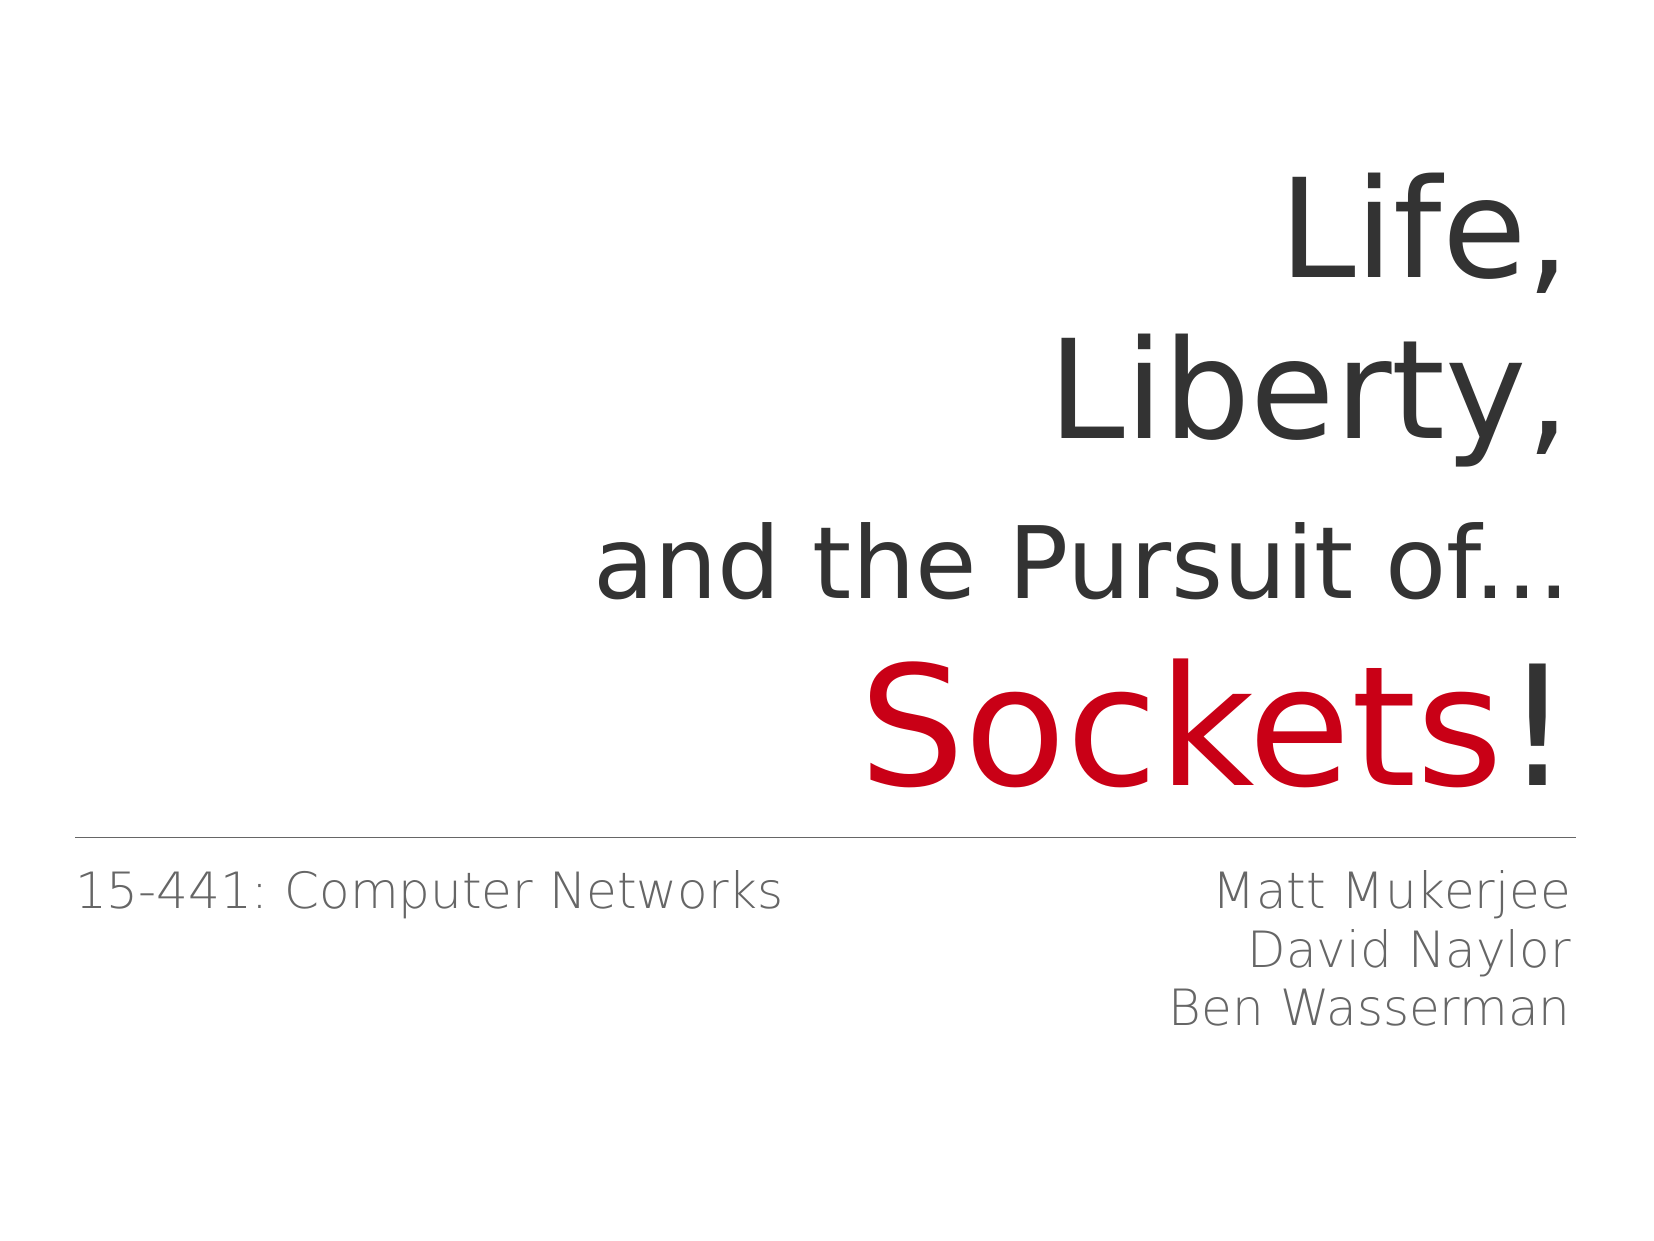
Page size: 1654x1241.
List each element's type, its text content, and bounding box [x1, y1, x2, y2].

text_box 15-441: Computer Networks [75, 862, 826, 1170]
text_box Matt Mukerjee David Naylor Ben Wasserman [826, 862, 1571, 1170]
subtitle Life, Liberty, and the Pursuit of... Sockets! [75, 73, 1571, 826]
